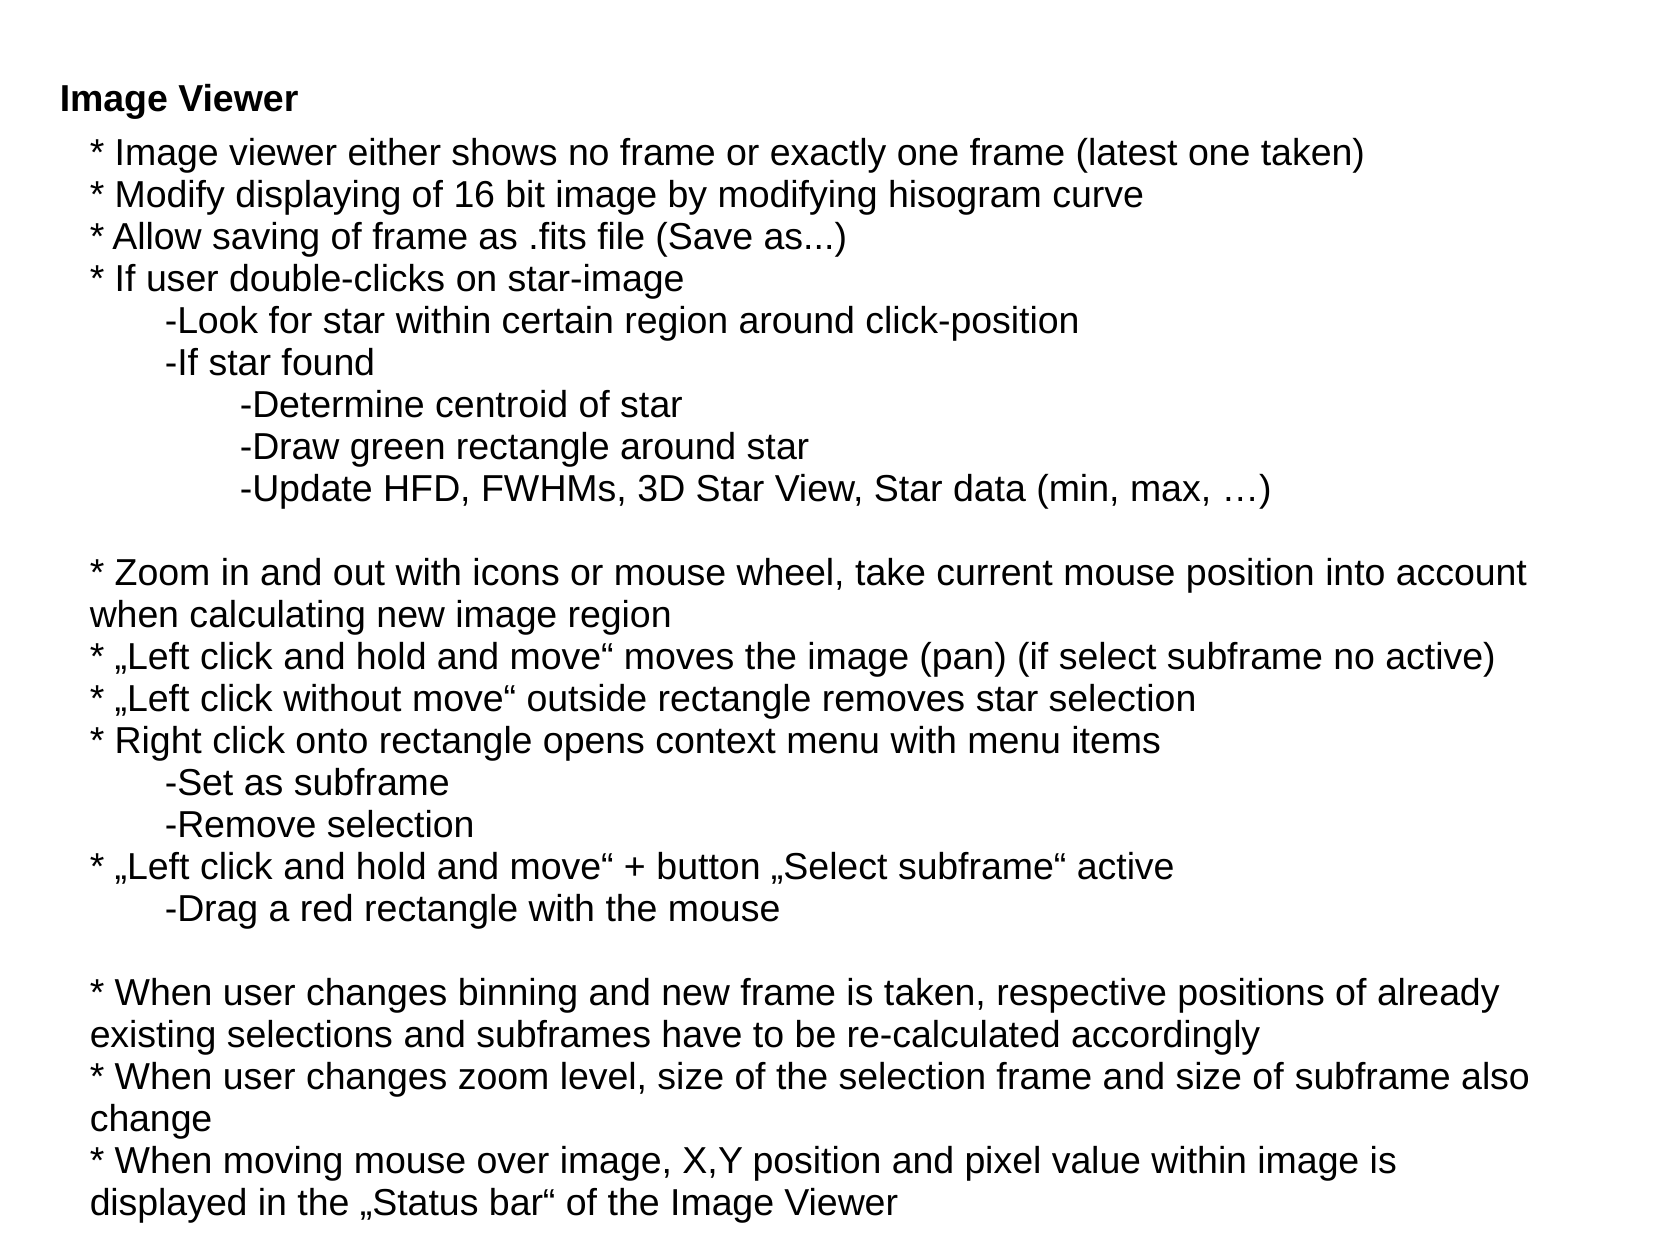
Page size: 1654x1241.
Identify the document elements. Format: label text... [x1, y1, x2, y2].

text_box * Image viewer either shows no frame or exactly one frame (latest one taken) * Modify displaying of 16 bit image by modifying hisogram curve * Allow saving of frame as .fits file (Save as...) * If user double-clicks on star-image -Look for star within certain region around click-position -If star found -Determine centroid of star -Draw green rectangle around star -Update HFD, FWHMs, 3D Star View, Star data (min, max, …) * Zoom in and out with icons or mouse wheel, take current mouse position into account when calculating new image region * „Left click and hold and move“ moves the image (pan) (if select subframe no active) * „Left click without move“ outside rectangle removes star selection * Right click onto rectangle opens context menu with menu items -Set as subframe -Remove selection * „Left click and hold and move“ + button „Select subframe“ active -Drag a red rectangle with the mouse * When user changes binning and new frame is taken, respective positions of already existing selections and subframes have to be re-calculated accordingly * When user changes zoom level, size of the selection frame and size of subframe also change * When moving mouse over image, X,Y position and pixel value within image is displayed in the „Status bar“ of the Image Viewer * TODO: Dimension of standard selection frame depends on binning, focal length + pixel size? * TODO: * Allow loading frame(s) (?) [75, 124, 1576, 1233]
text_box Image Viewer [45, 69, 314, 121]
